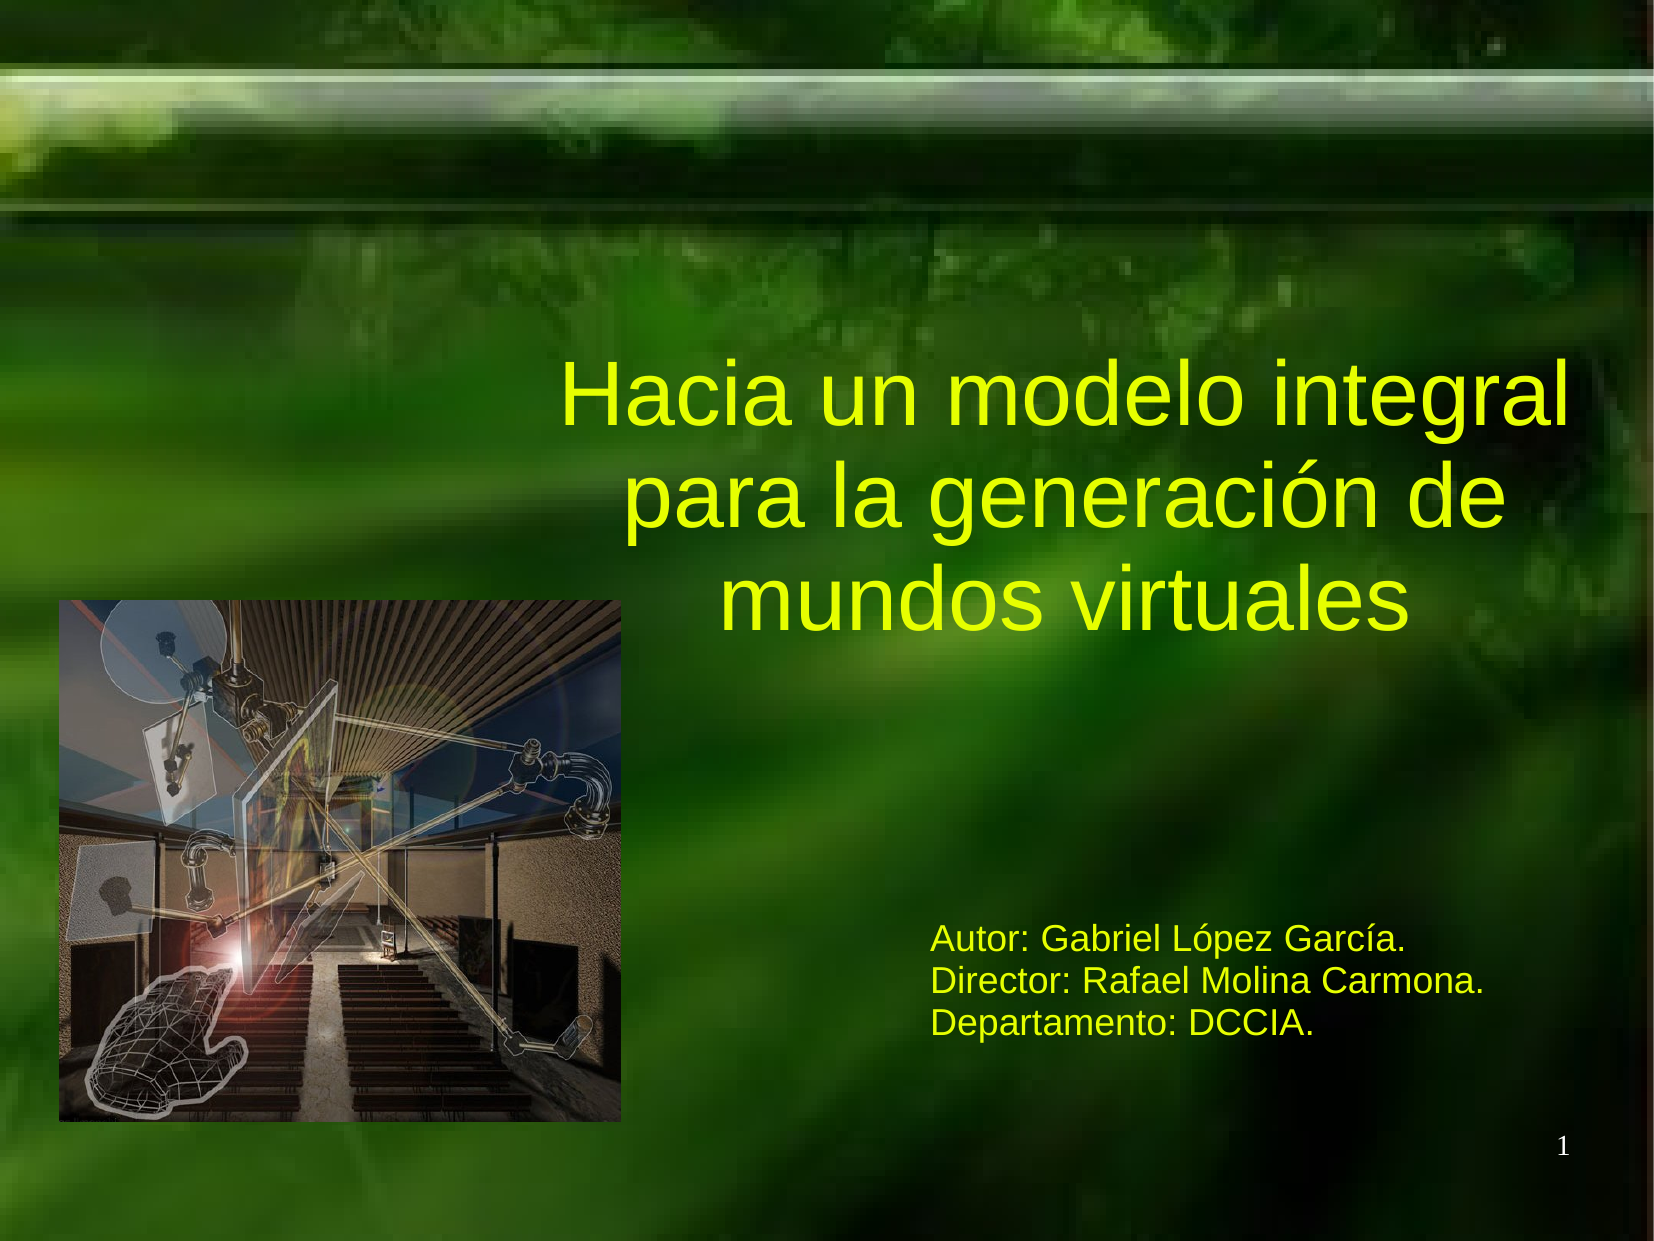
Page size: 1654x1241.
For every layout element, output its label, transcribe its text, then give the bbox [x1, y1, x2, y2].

picture [0, 0, 1654, 1241]
text_box Autor: Gabriel López García. Director: Rafael Molina Carmona. Departamento: DCCIA. [915, 909, 1625, 1051]
title Hacia un modelo integral para la generación de mundos virtuales [501, 341, 1630, 650]
